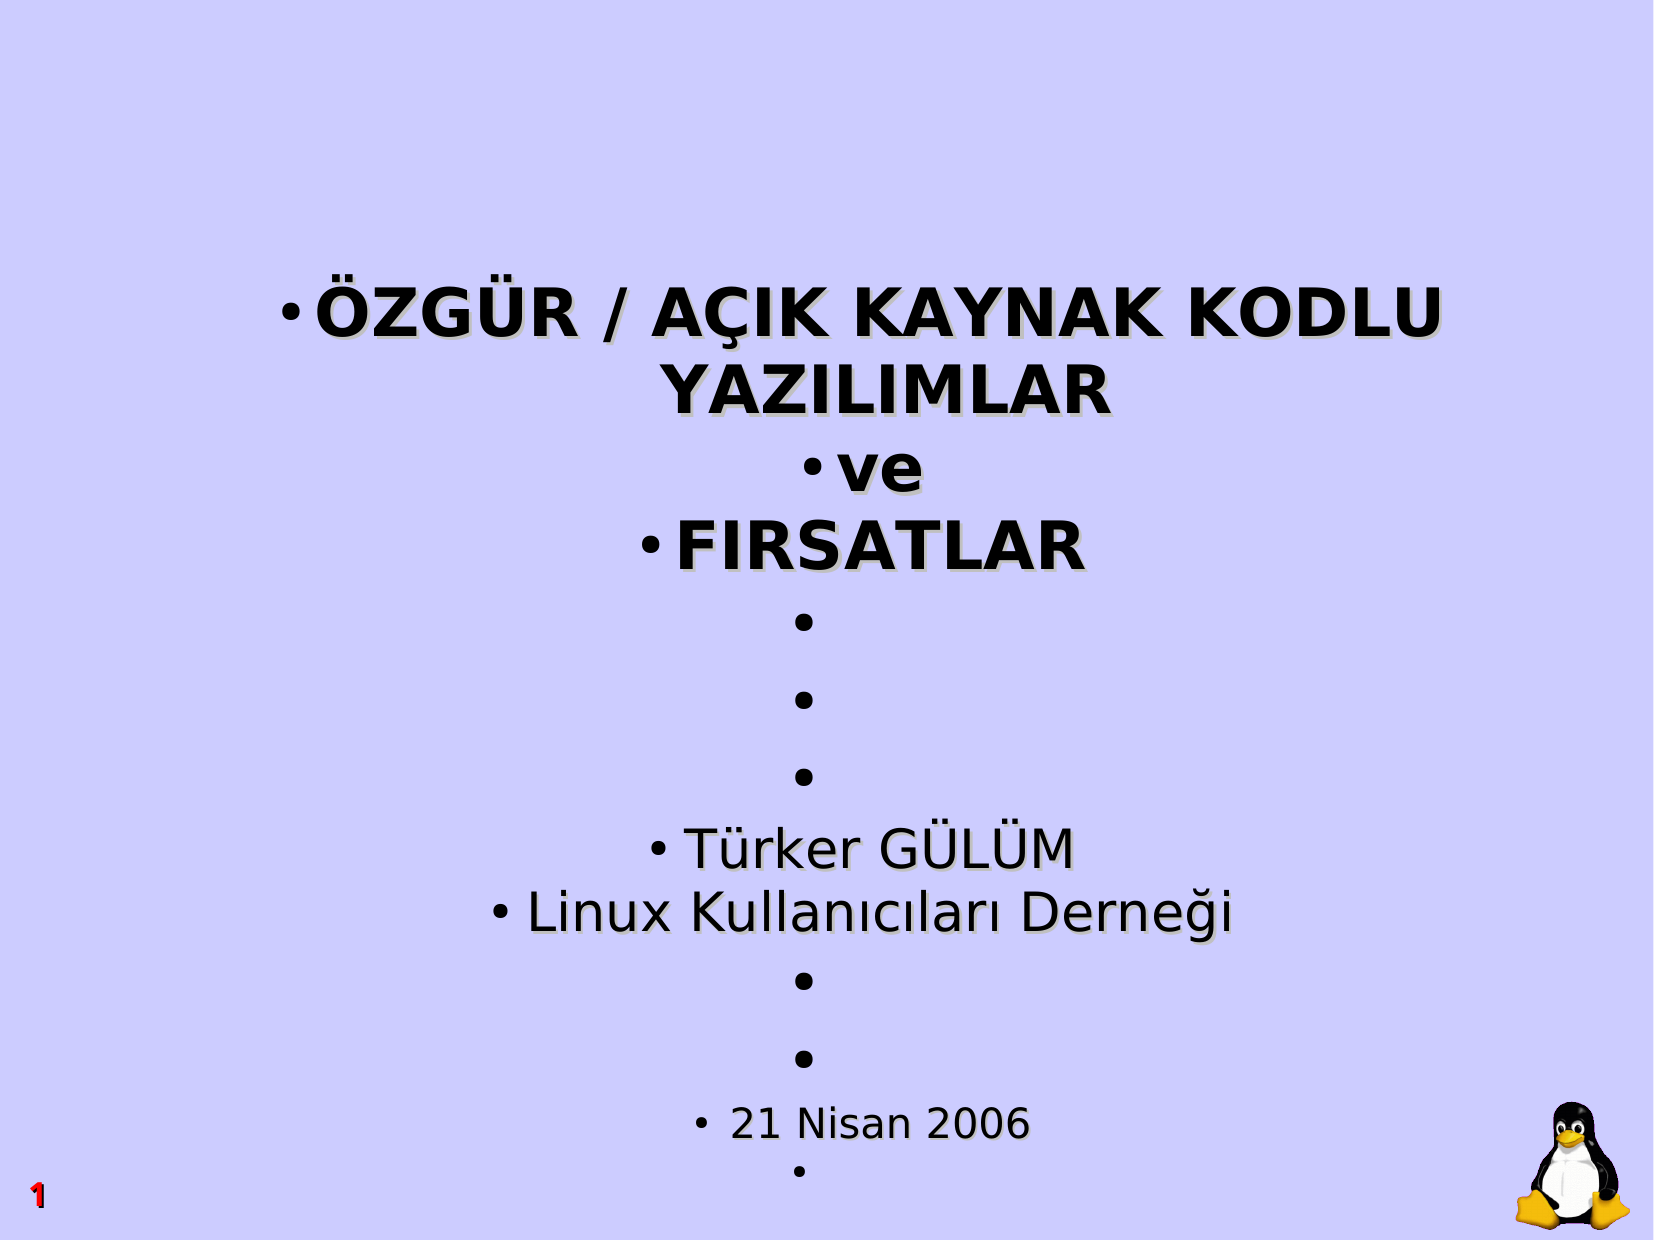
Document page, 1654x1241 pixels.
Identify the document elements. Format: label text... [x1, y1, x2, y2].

picture [1504, 1086, 1654, 1241]
subtitle ÖZGÜR / AÇIK KAYNAK KODLU YAZILIMLAR ve FIRSATLAR Türker GÜLÜM Linux Kullanıcıları Derneği 21 Nisan 2006 [121, 292, 1534, 1180]
